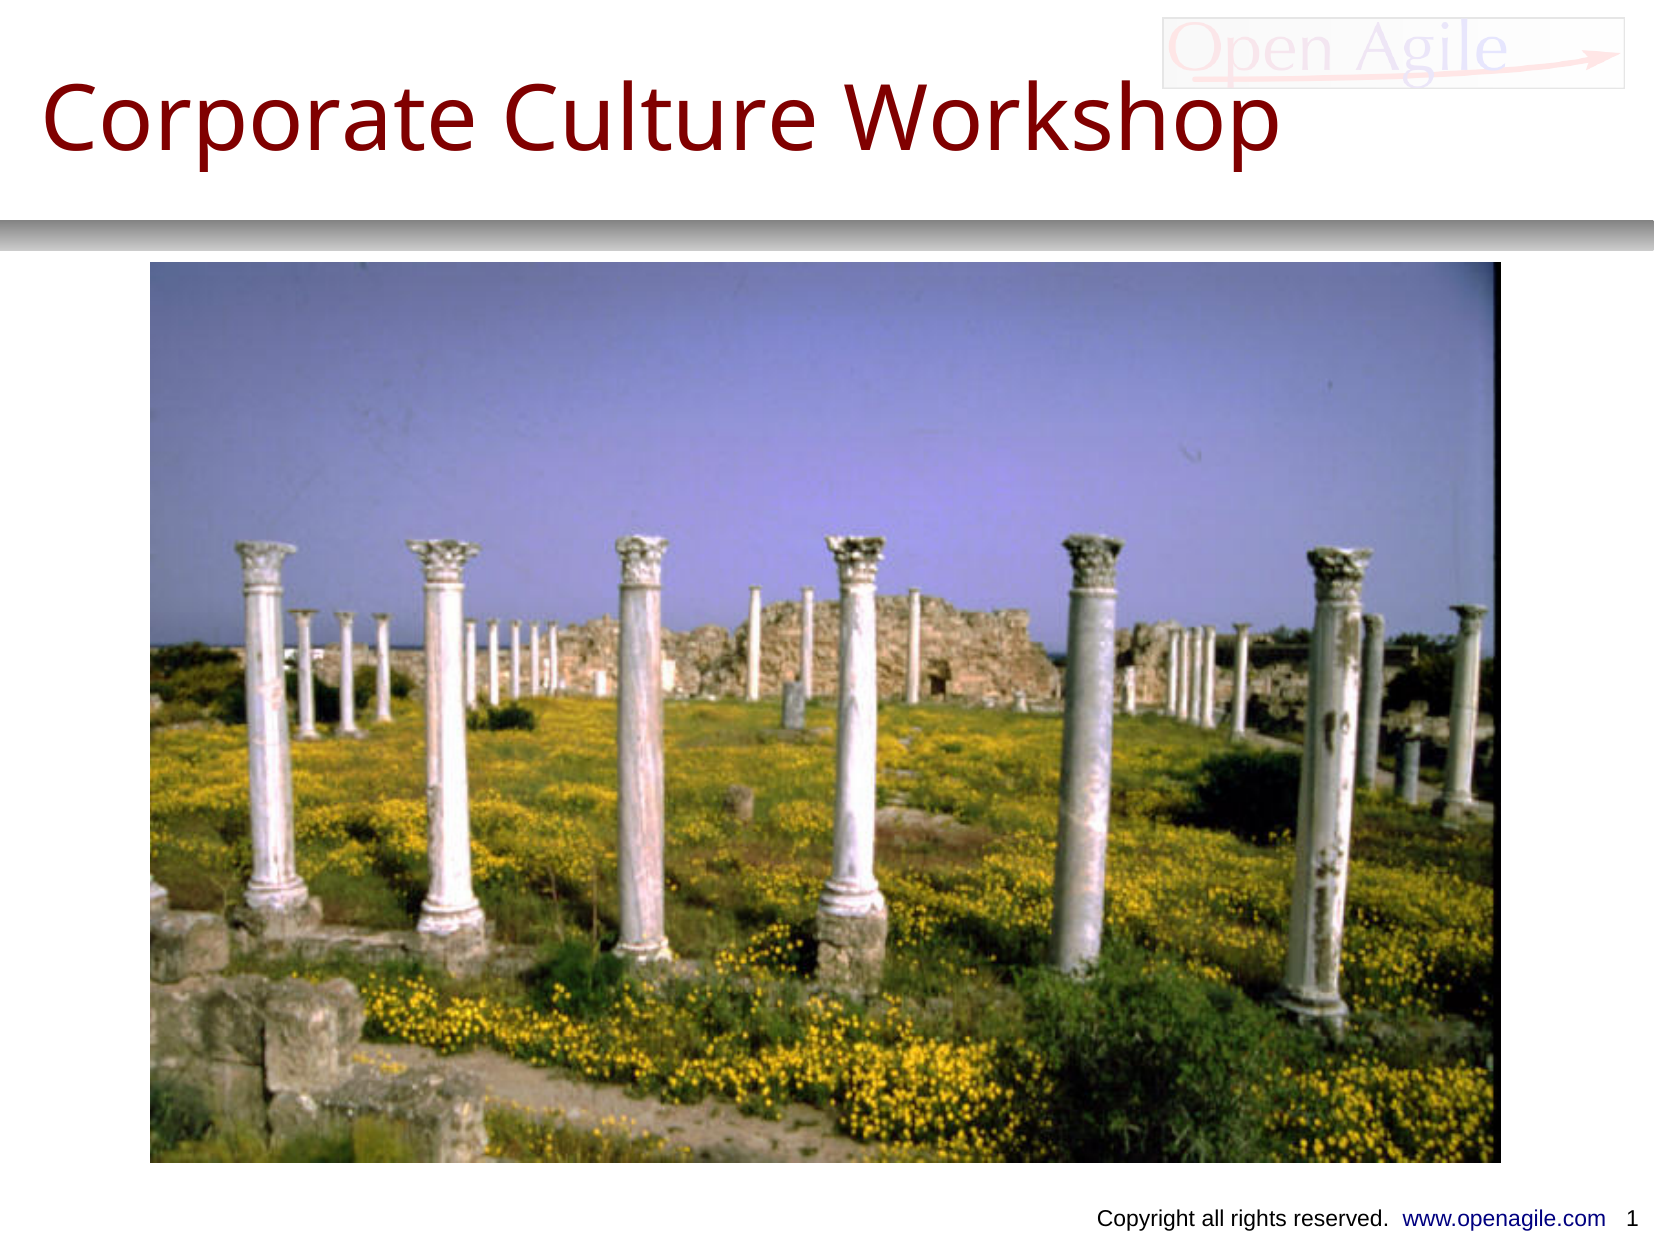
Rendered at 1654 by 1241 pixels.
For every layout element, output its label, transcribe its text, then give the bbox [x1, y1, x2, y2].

picture [150, 262, 1501, 1163]
title Corporate Culture Workshop [40, 8, 1654, 222]
